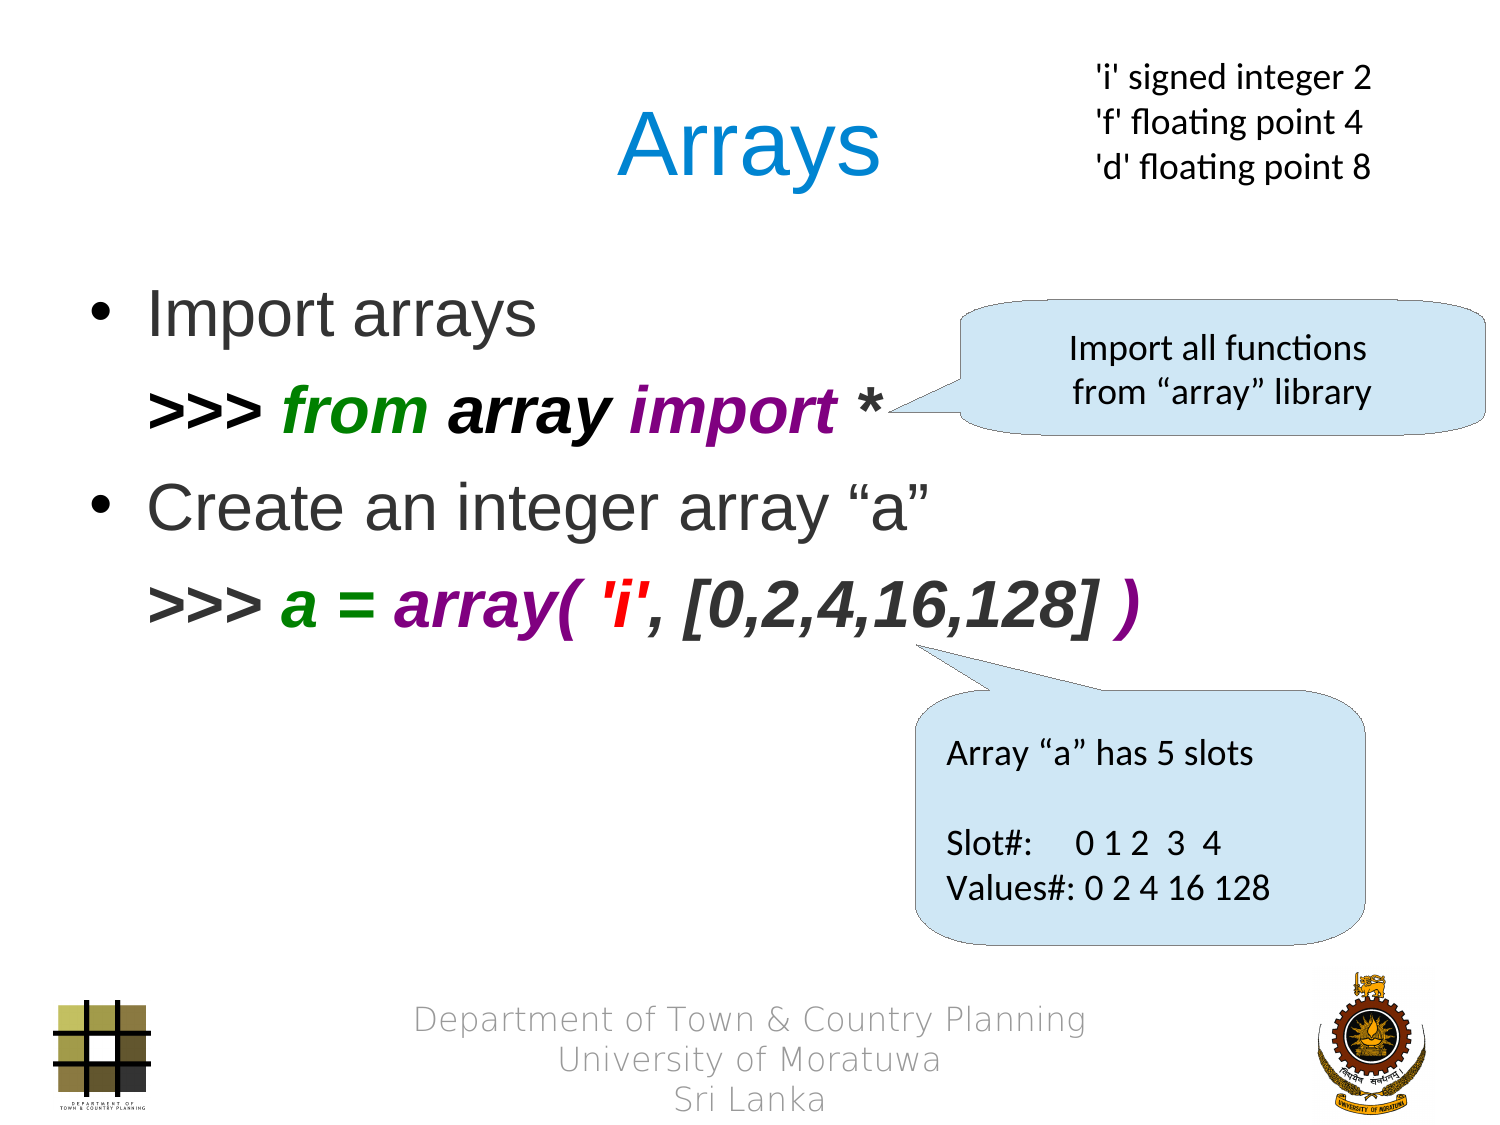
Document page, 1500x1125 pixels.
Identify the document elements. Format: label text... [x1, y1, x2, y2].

picture [53, 1000, 151, 1110]
title Arrays [75, 45, 1426, 233]
list Import arrays >>> from array import * Create an integer array “a” >>> a = array( 'i', [0,2,4,16,128] ) [75, 262, 1426, 916]
picture [1312, 966, 1435, 1125]
text_box Array “a” has 5 slots Slot#: 0 1 2 3 4 Values#: 0 2 4 16 128 [915, 644, 1366, 946]
text_box Import all functions from “array” library [888, 299, 1486, 436]
text_box 'i' signed integer 2 'f' floating point 4 'd' floating point 8 [1080, 45, 1459, 195]
